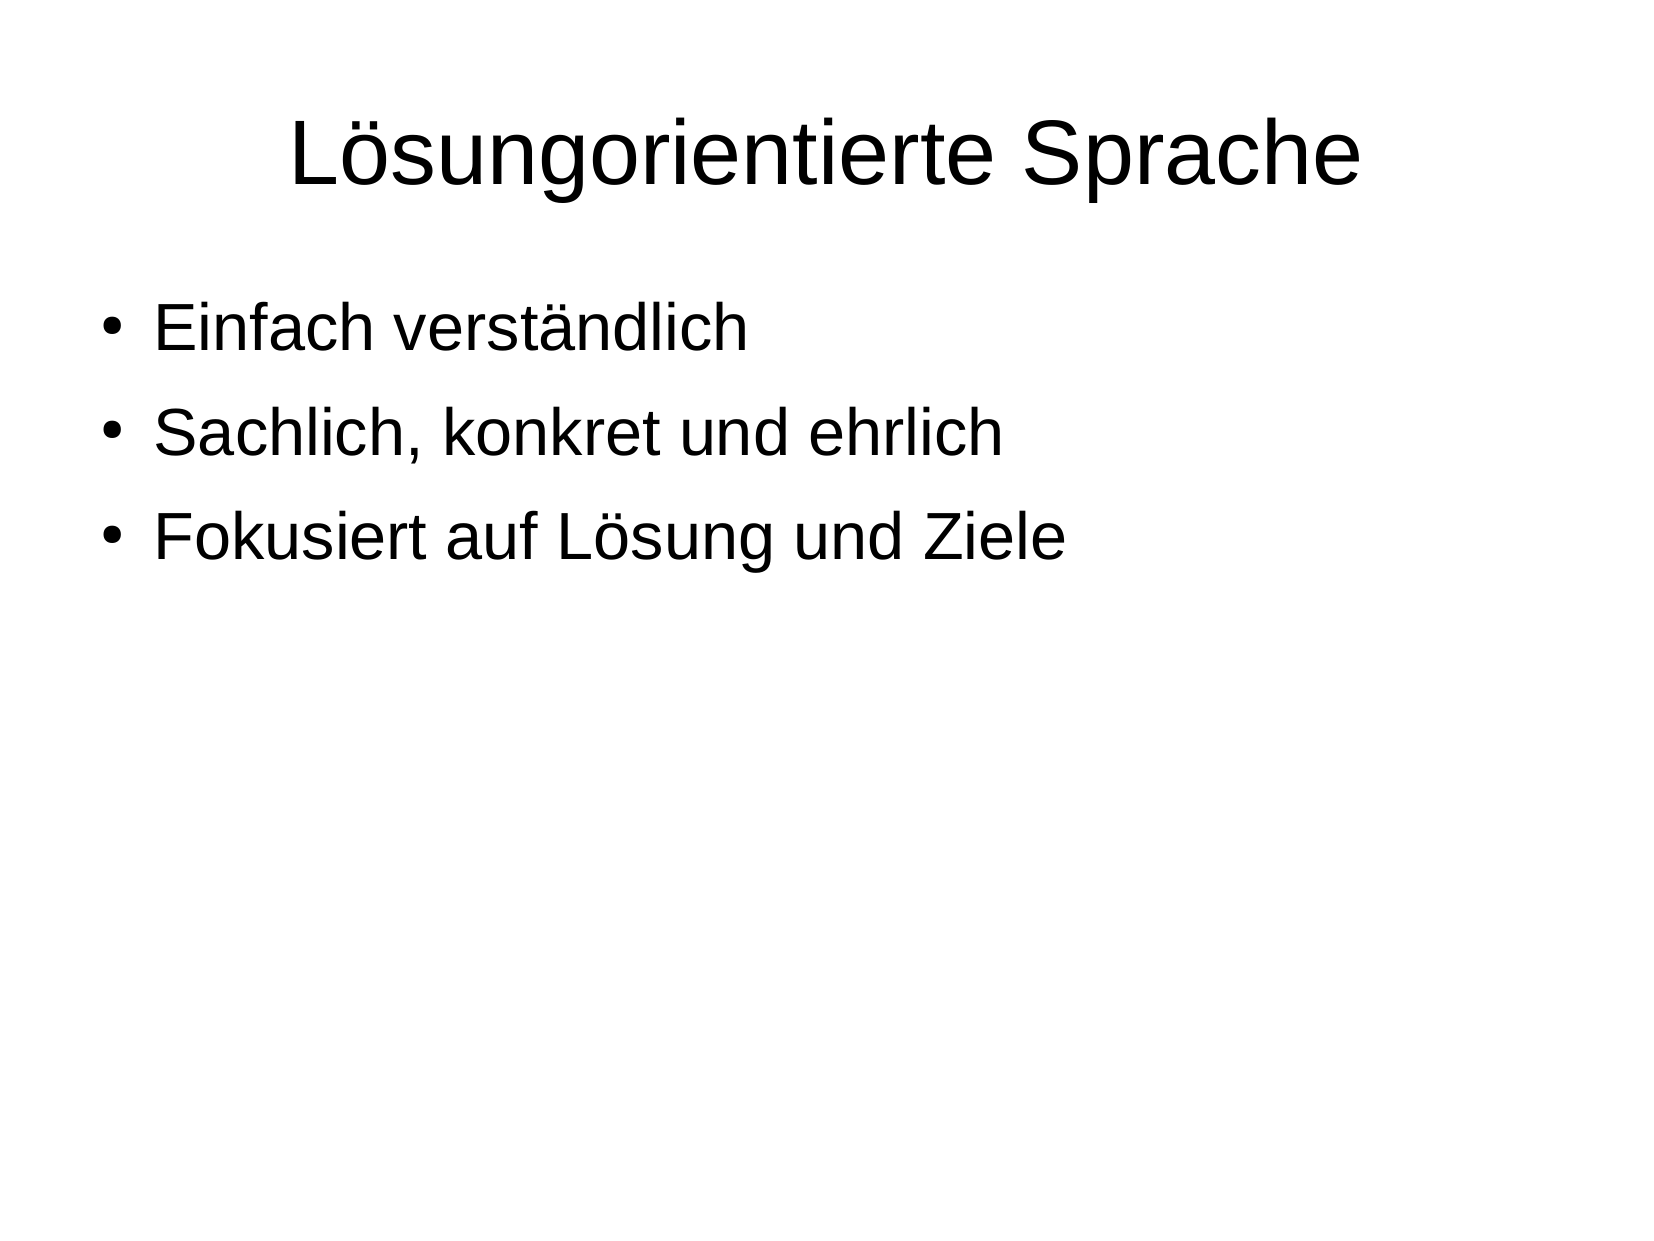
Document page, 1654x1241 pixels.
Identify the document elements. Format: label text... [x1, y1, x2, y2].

list Einfach verständlich Sachlich, konkret und ehrlich Fokusiert auf Lösung und Ziele [82, 290, 1571, 1010]
title Lösungorientierte Sprache [82, 49, 1571, 257]
